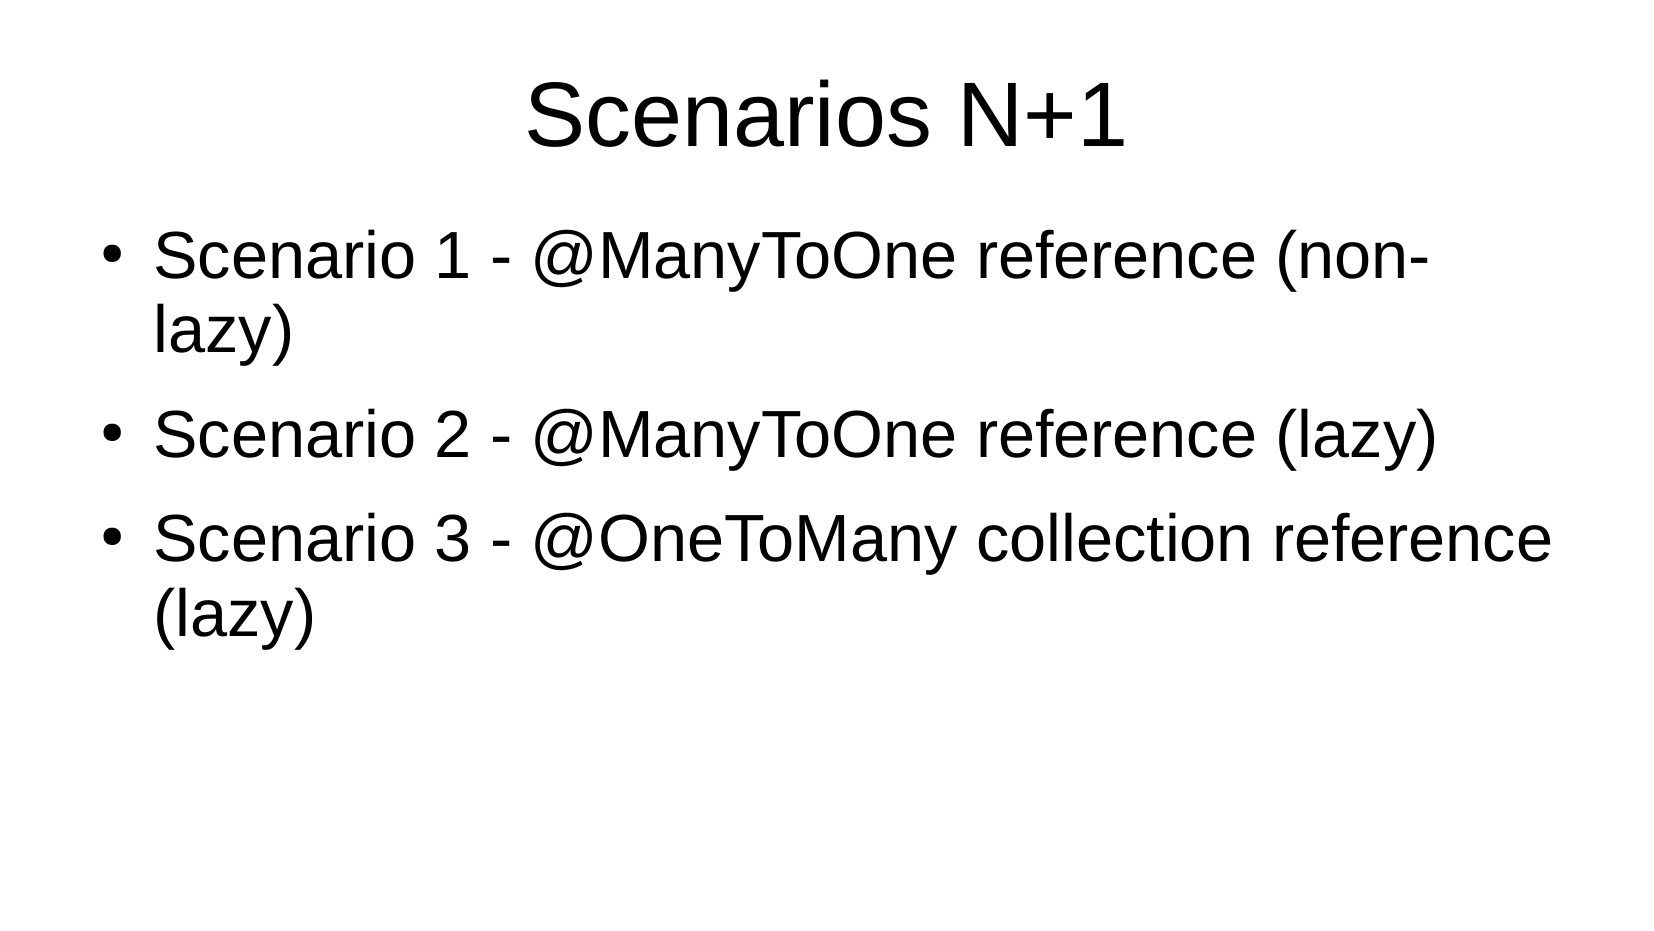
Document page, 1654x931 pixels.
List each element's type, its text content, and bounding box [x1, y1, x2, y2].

list Scenario 1 - @ManyToOne reference (non-lazy) Scenario 2 - @ManyToOne reference (lazy) Scenario 3 - @OneToMany collection reference (lazy) [82, 217, 1571, 758]
title Scenarios N+1 [82, 37, 1571, 193]
